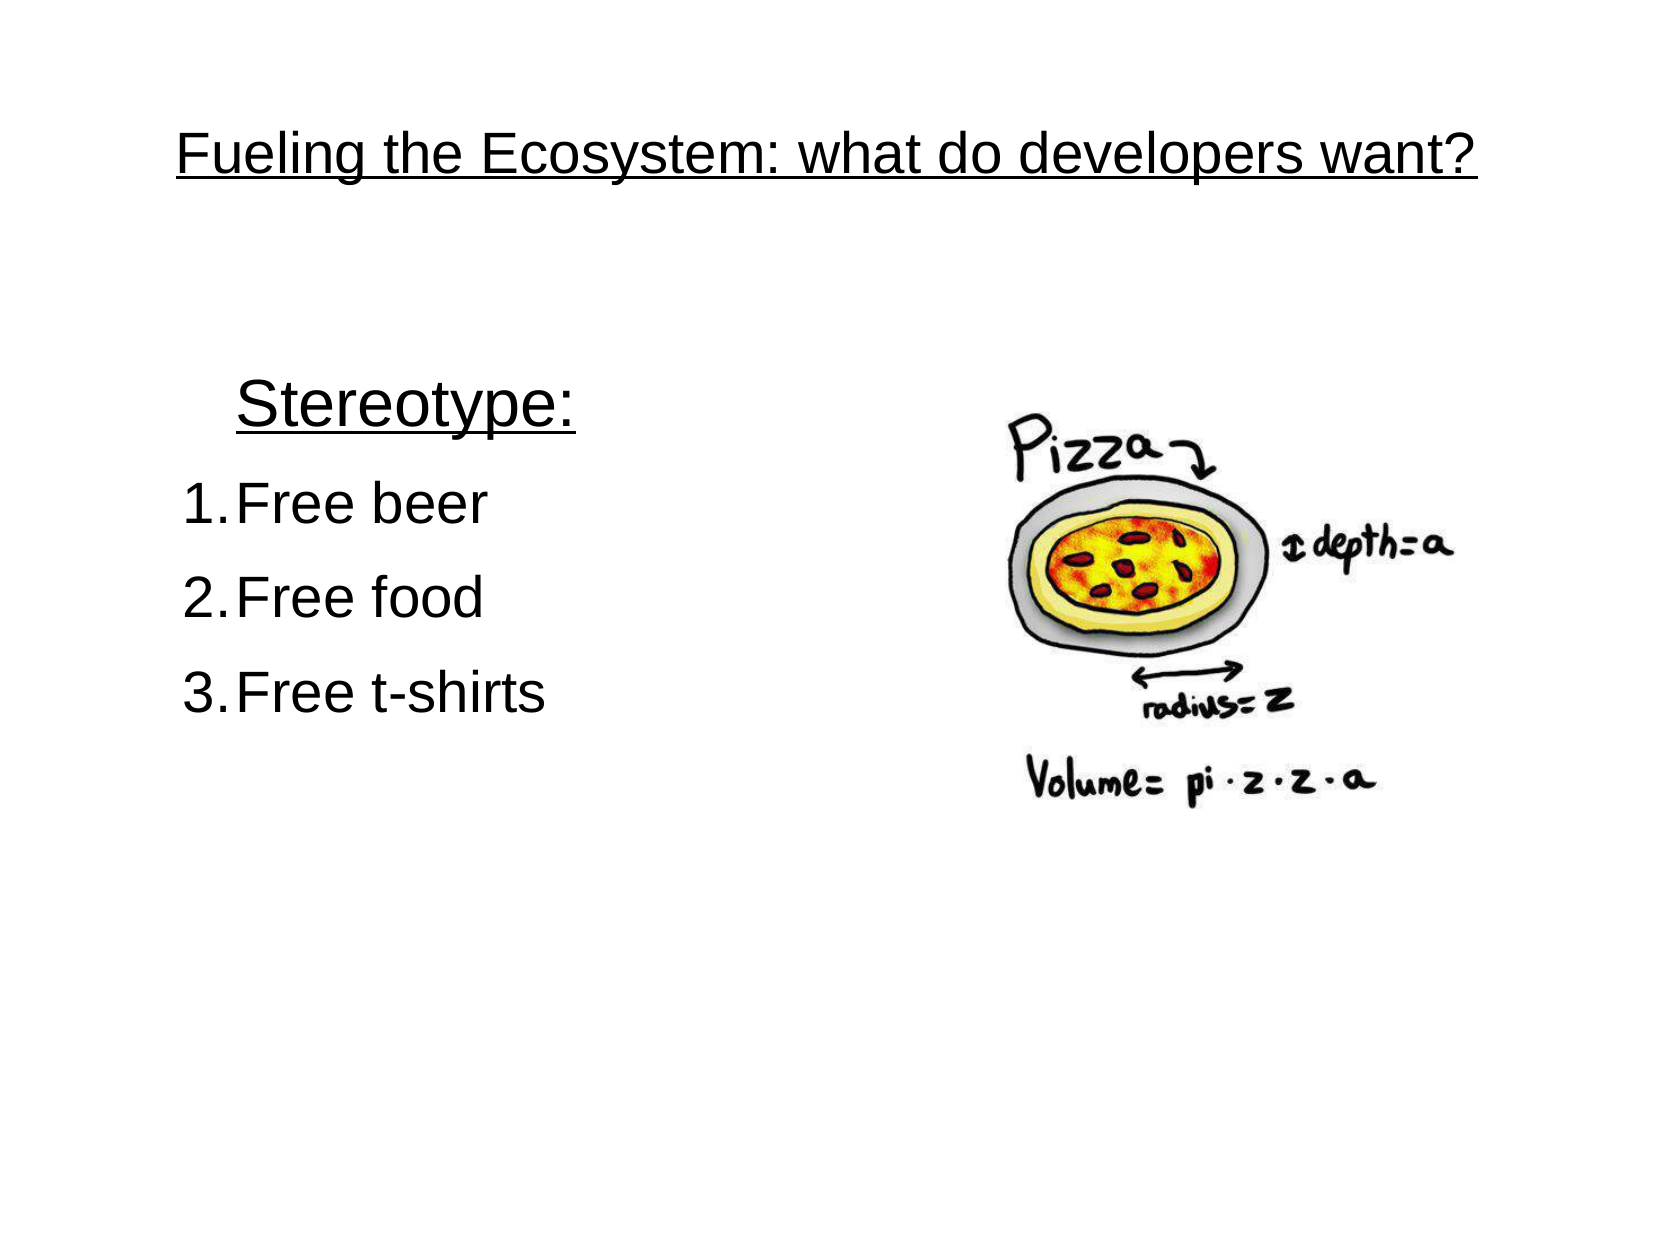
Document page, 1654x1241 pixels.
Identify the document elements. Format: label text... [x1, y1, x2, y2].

list Stereotype: Free beer Free food Free t-shirts [165, 366, 856, 856]
picture [1005, 411, 1456, 811]
title Fueling the Ecosystem: what do developers want? [82, 49, 1571, 257]
